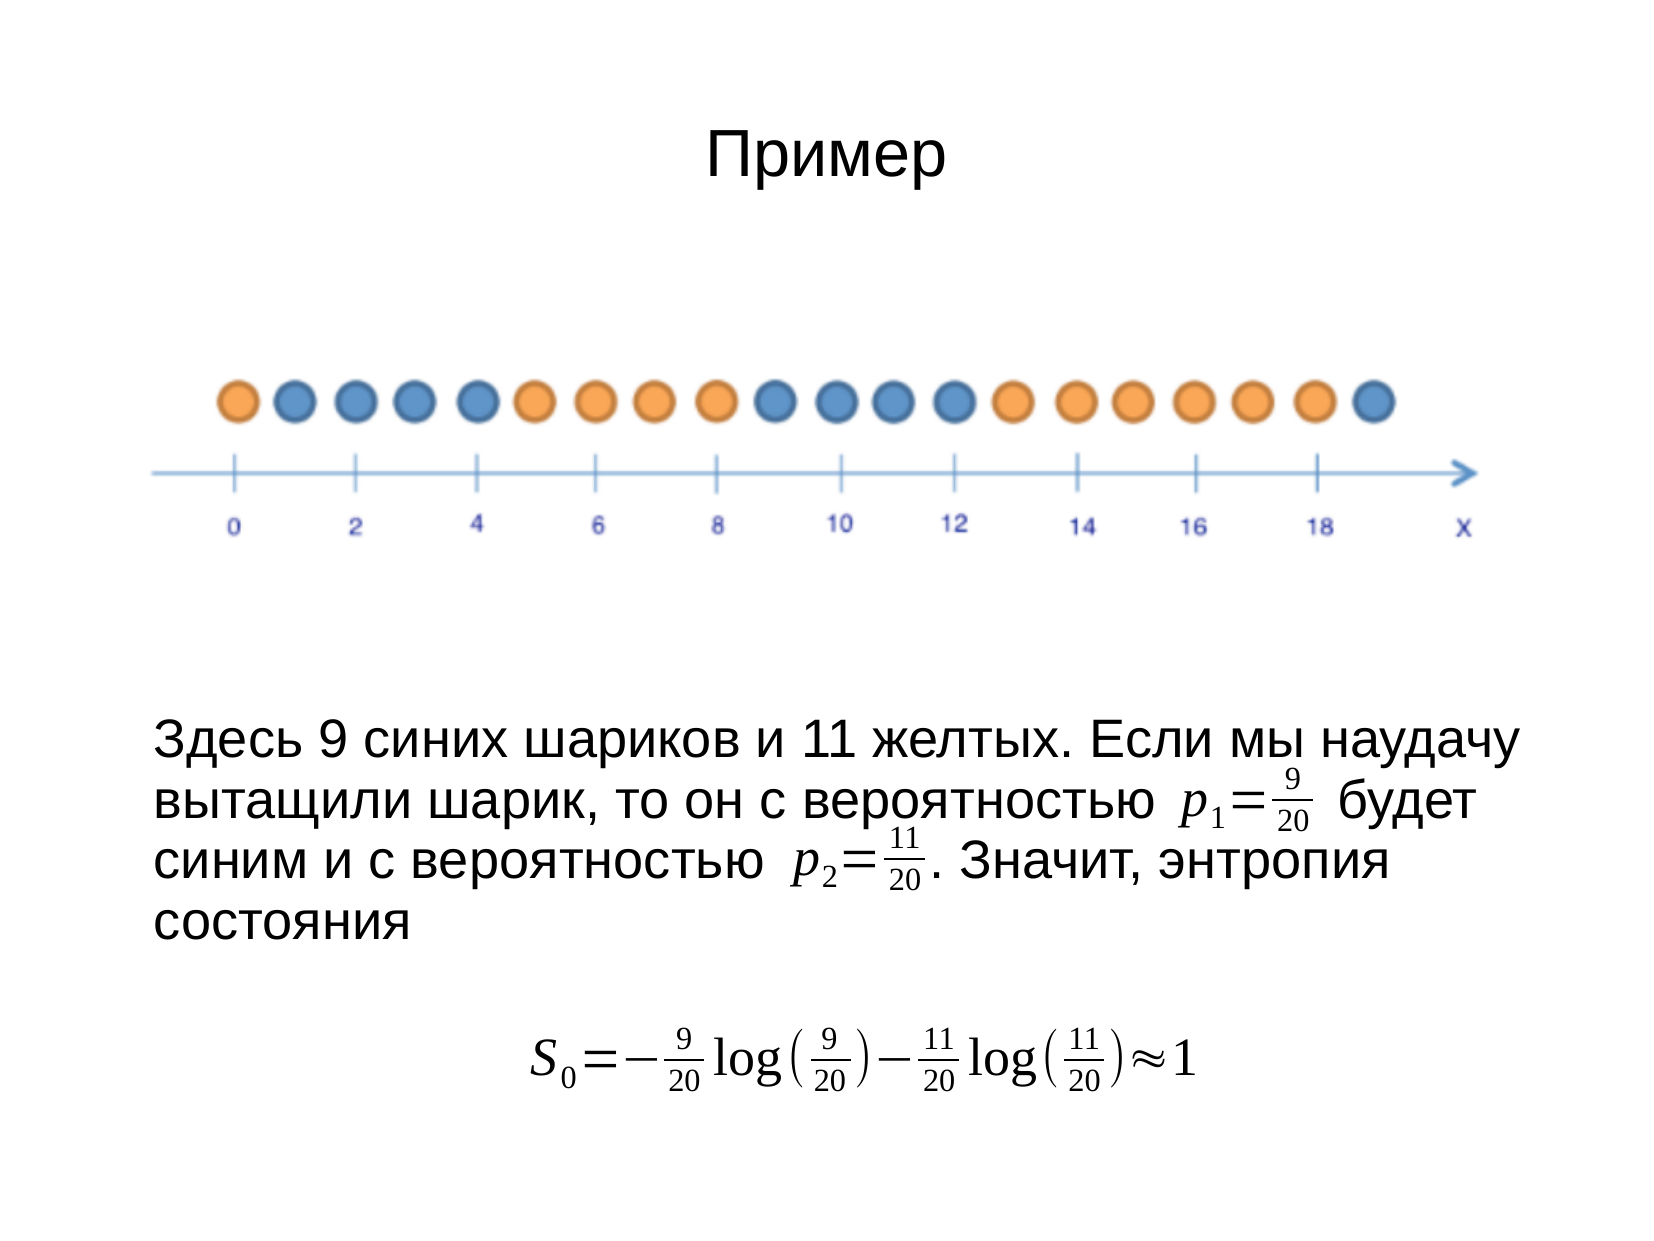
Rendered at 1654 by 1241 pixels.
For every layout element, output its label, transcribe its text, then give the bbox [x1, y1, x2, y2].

chart [523, 1021, 1205, 1099]
chart [781, 820, 934, 898]
chart [1169, 761, 1321, 839]
title Пример [82, 49, 1571, 257]
list Здесь 9 синих шариков и 11 желтых. Если мы наудачу вытащили шарик, то он с вероятностью будет синим и с вероятностью . Значит, энтропия состояния [82, 708, 1571, 1010]
picture [94, 315, 1570, 626]
